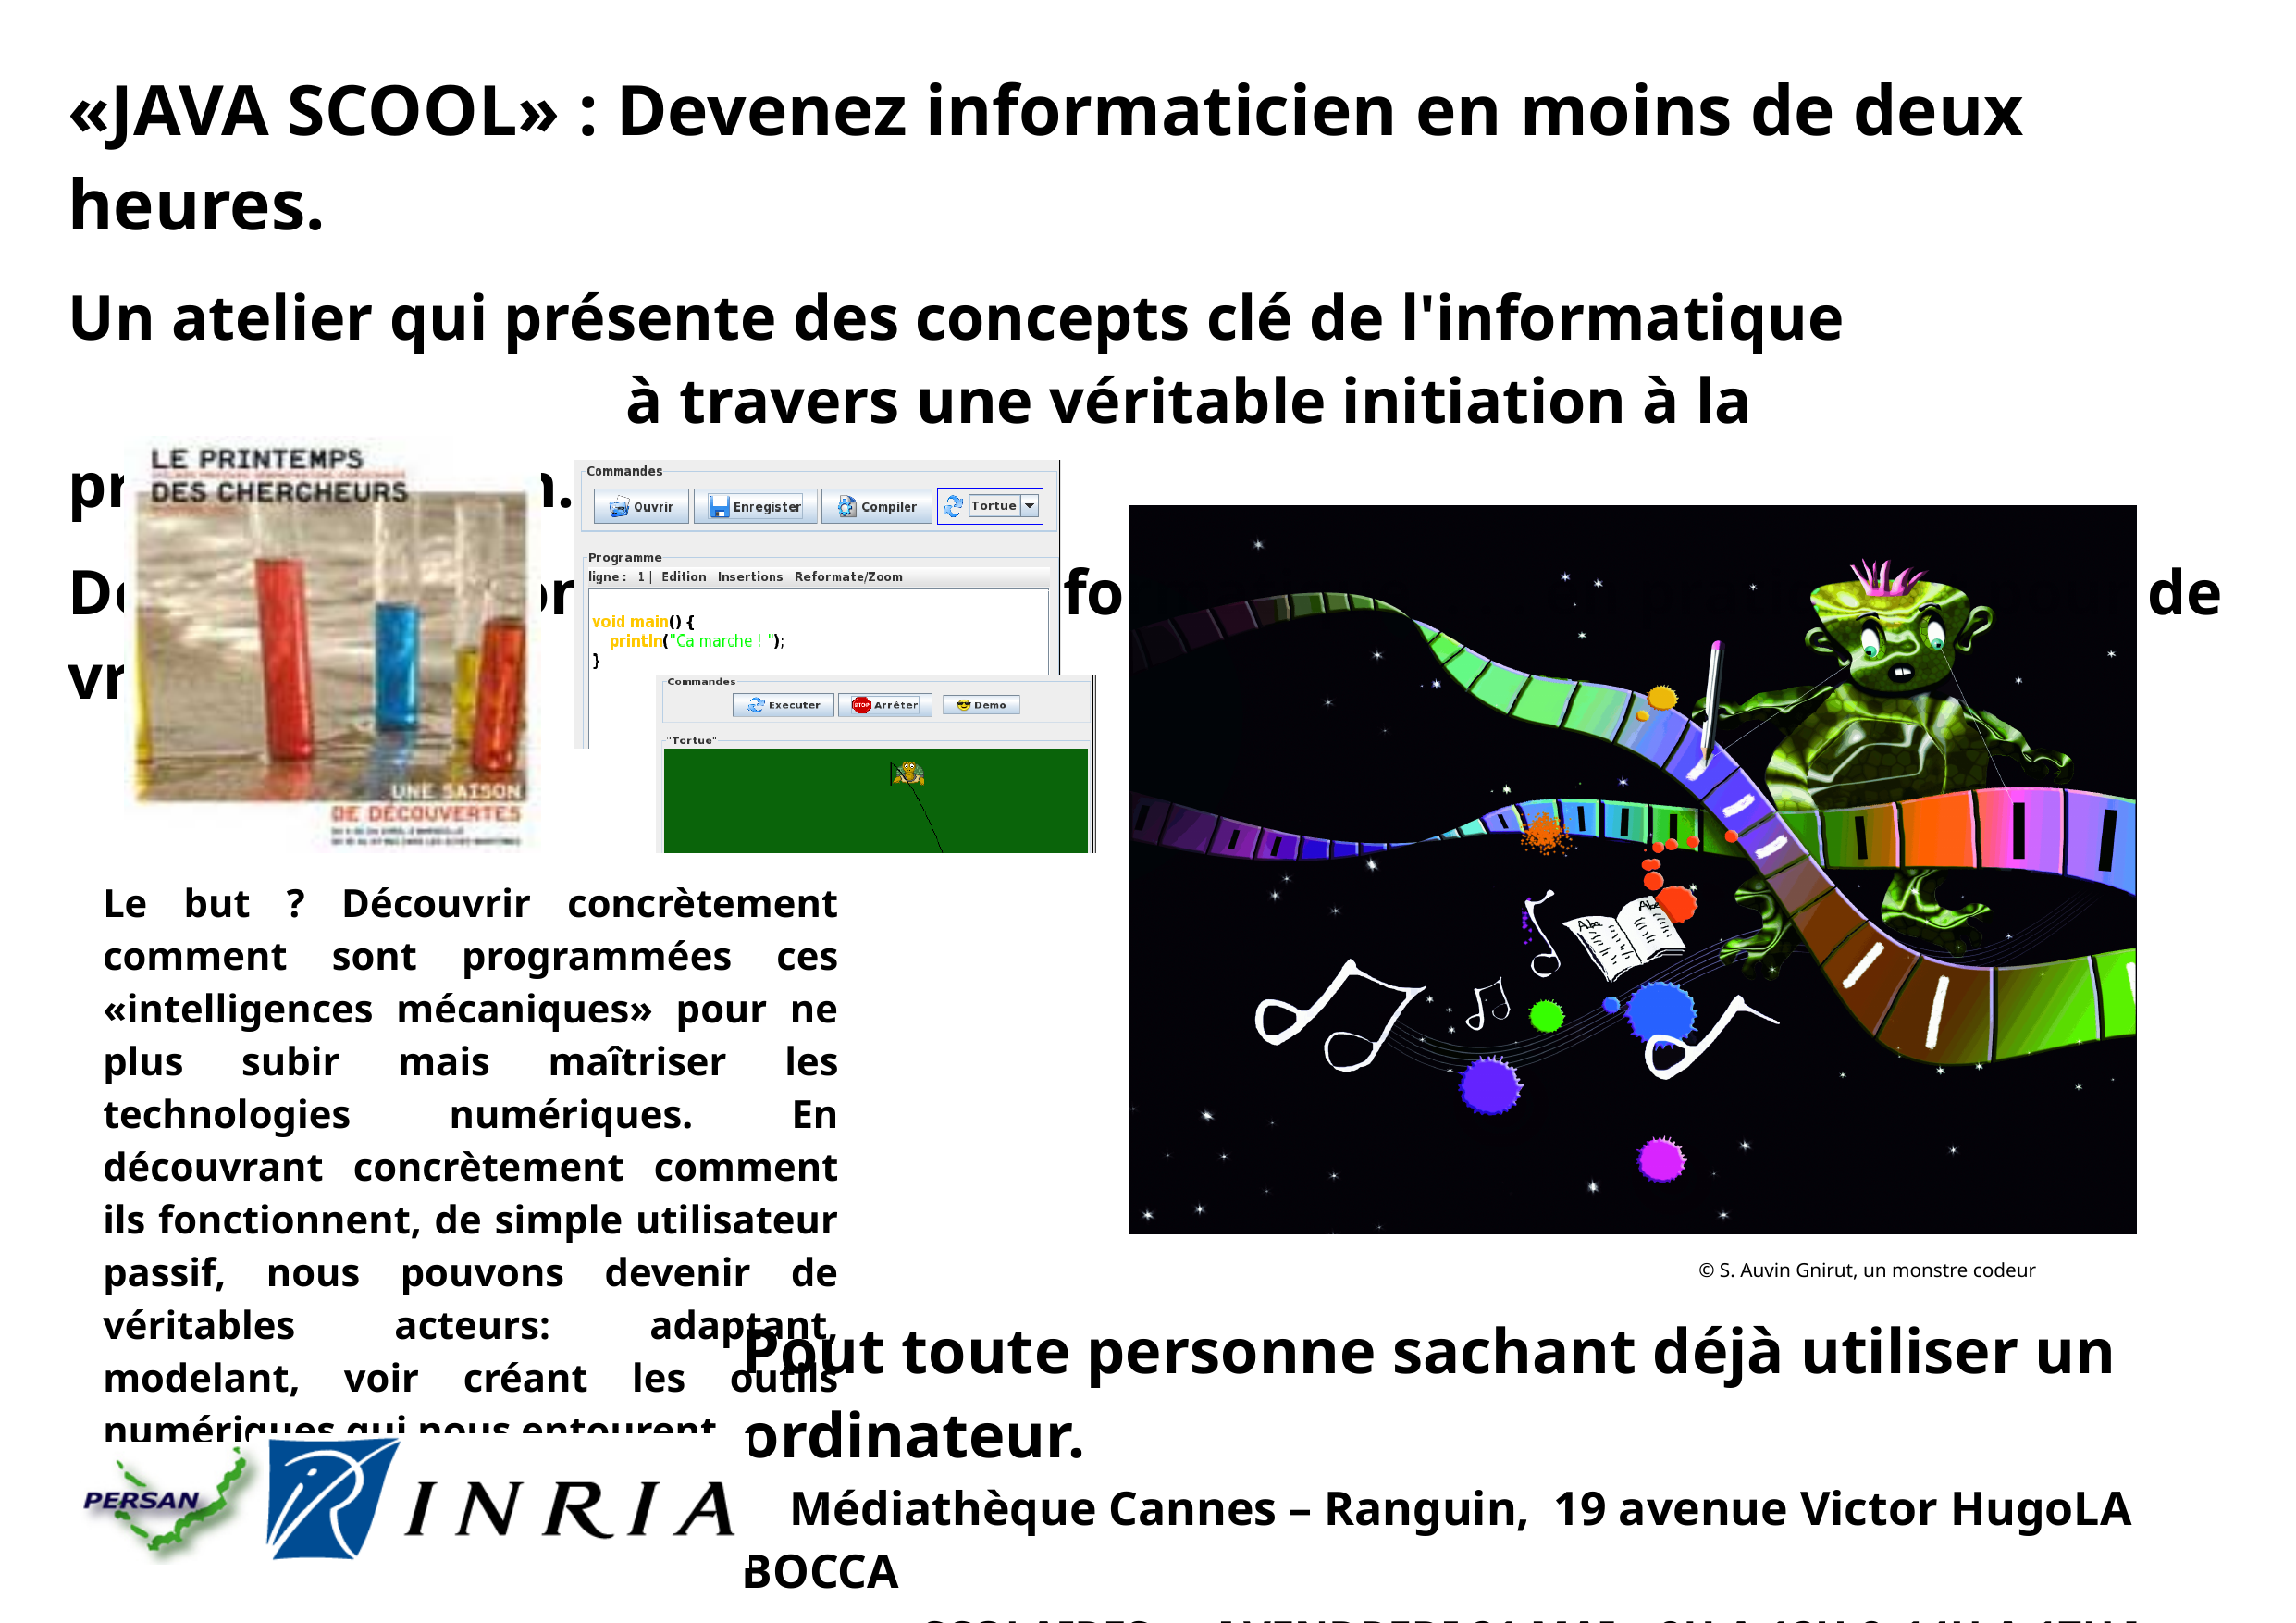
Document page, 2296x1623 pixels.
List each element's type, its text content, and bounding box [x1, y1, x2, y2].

text_box Le but ? Découvrir concrètement comment sont programmées ces «intelligences mécaniques» pour ne plus subir mais maîtriser les technologies numériques. En découvrant concrètement comment ils fonctionnent, de simple utilisateur passif, nous pouvons devenir de véritables acteurs: adaptant, modelant, voir créant les outils numériques qui nous entourent. [89, 869, 853, 1408]
picture [124, 436, 541, 853]
picture [574, 460, 1096, 853]
picture [80, 1433, 749, 1568]
text_box © S. Auvin Gnirut, un monstre codeur [1685, 1249, 2191, 1305]
text_box «JAVA SCOOL» : Devenez informaticien en moins de deux heures. Un atelier qui présente des concepts clé de l'informatique à travers une véritable initiation à la programmation. Découvrir les fondements de l'informatique . . . en pratiquant pour de vrai ! [55, 55, 2240, 506]
picture [1129, 505, 2137, 1235]
text_box Pout toute personne sachant déjà utiliser un ordinateur. Médiathèque Cannes – Ranguin, 19 avenue Victor HugoLA BOCCA SCOLAIRES > [ VENDREDI 21 MAI – 9H A 12H & 14H A 17H ] TOUT PUBLIC > [ SAMEDI 22 MAI – 10H A 13H & 14H A 17H ] [728, 1301, 2240, 1568]
